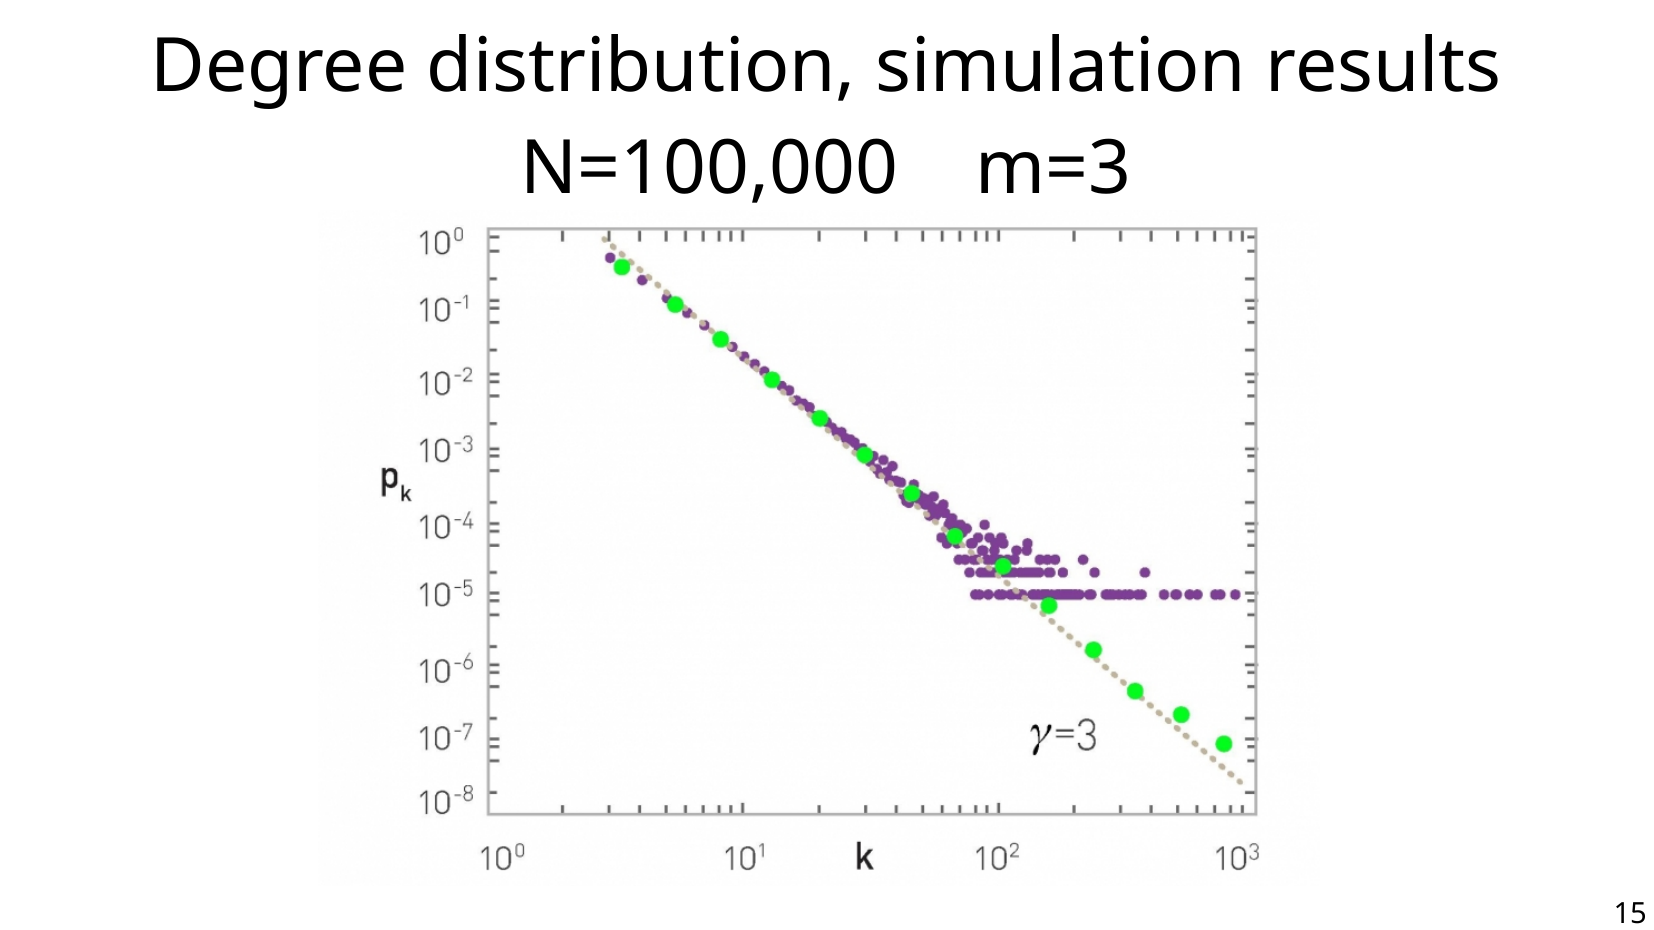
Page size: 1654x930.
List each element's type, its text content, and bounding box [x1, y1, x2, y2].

picture [318, 209, 1321, 886]
title Degree distribution, simulation results N=100,000 m=3 [0, 1, 1653, 225]
